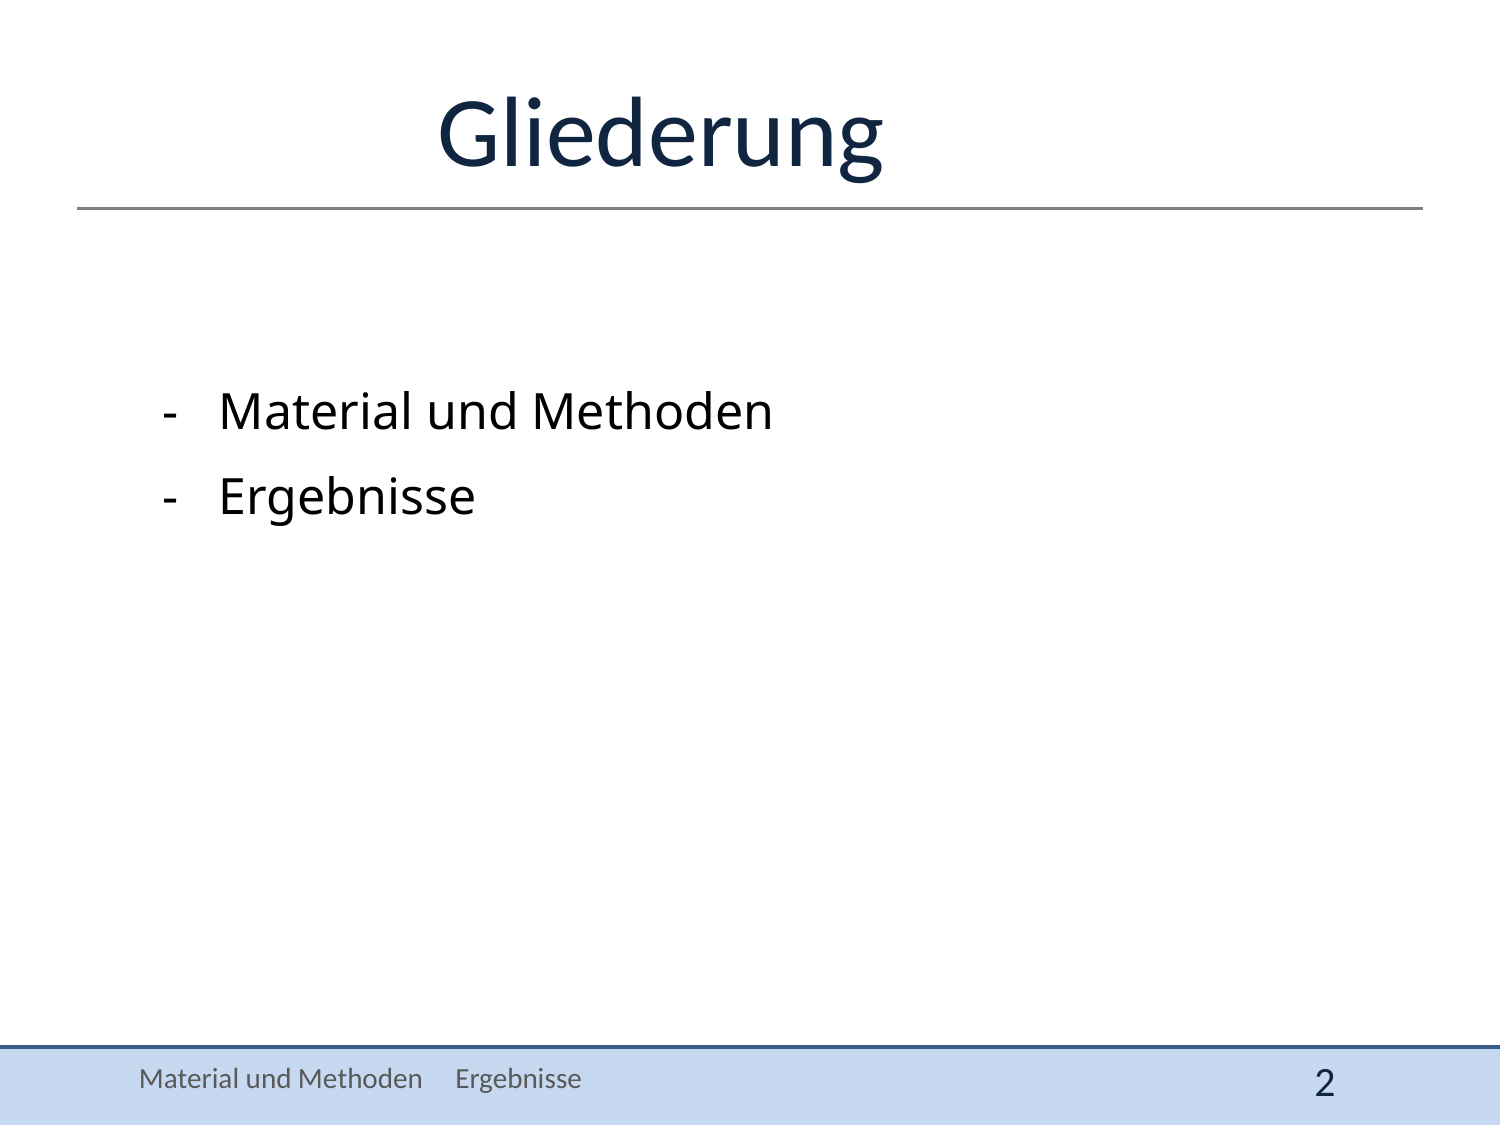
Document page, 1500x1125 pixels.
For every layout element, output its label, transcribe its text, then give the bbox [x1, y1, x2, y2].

title Gliederung [76, 45, 1247, 209]
text_box Material und Methoden Ergebnisse [147, 278, 1426, 1123]
text_box Material und Methoden Ergebnisse [123, 1046, 1235, 1107]
